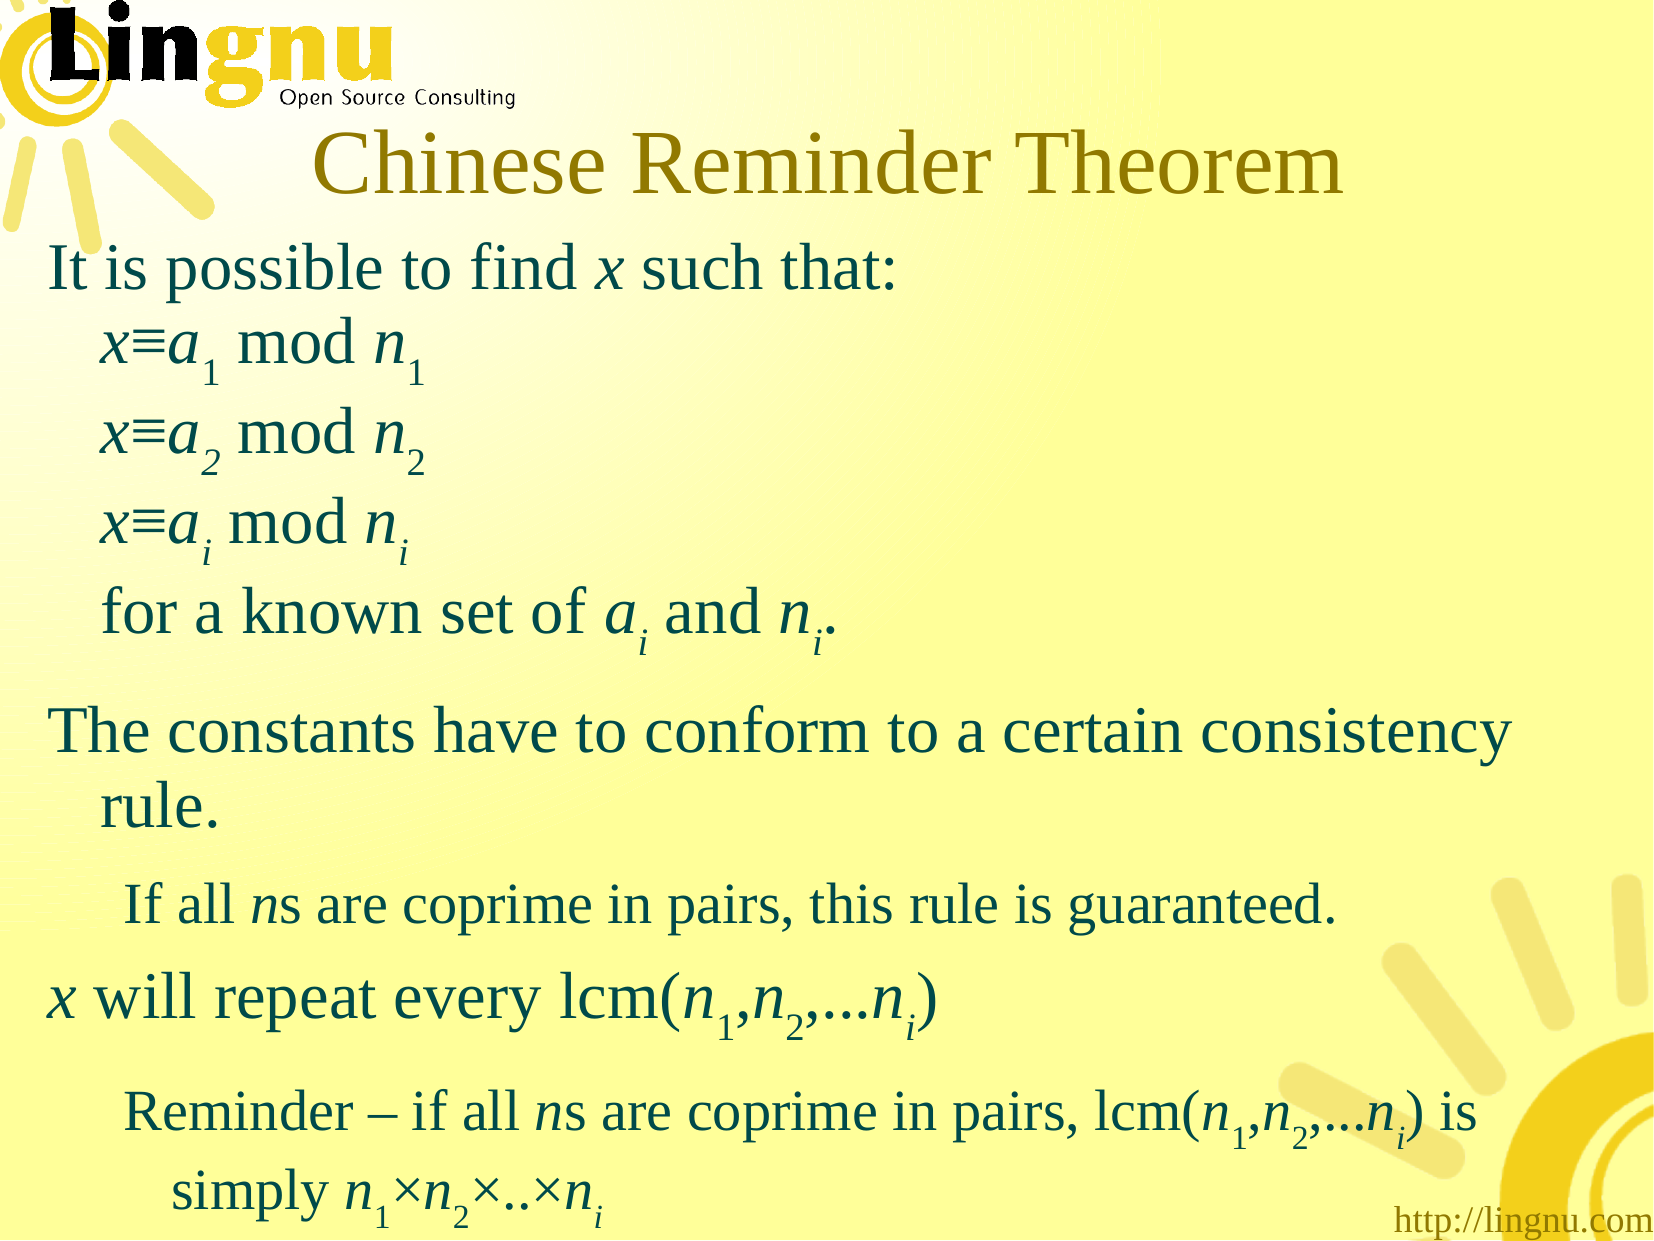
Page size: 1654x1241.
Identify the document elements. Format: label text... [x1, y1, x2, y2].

title Chinese Reminder Theorem [123, 58, 1536, 230]
picture [1256, 871, 1654, 1241]
picture [0, 0, 516, 256]
list It is possible to find x such that: x≡a1 mod n1 x≡a2 mod n2 x≡ai mod ni for a known set of ai and ni. The constants have to conform to a certain consistency rule. If all ns are coprime in pairs, this rule is guaranteed. x will repeat every lcm(n1,n2,...ni) Reminder – if all ns are coprime in pairs, lcm(n1,n2,...ni) is simply n1×n2×..×ni [29, 230, 1625, 1236]
